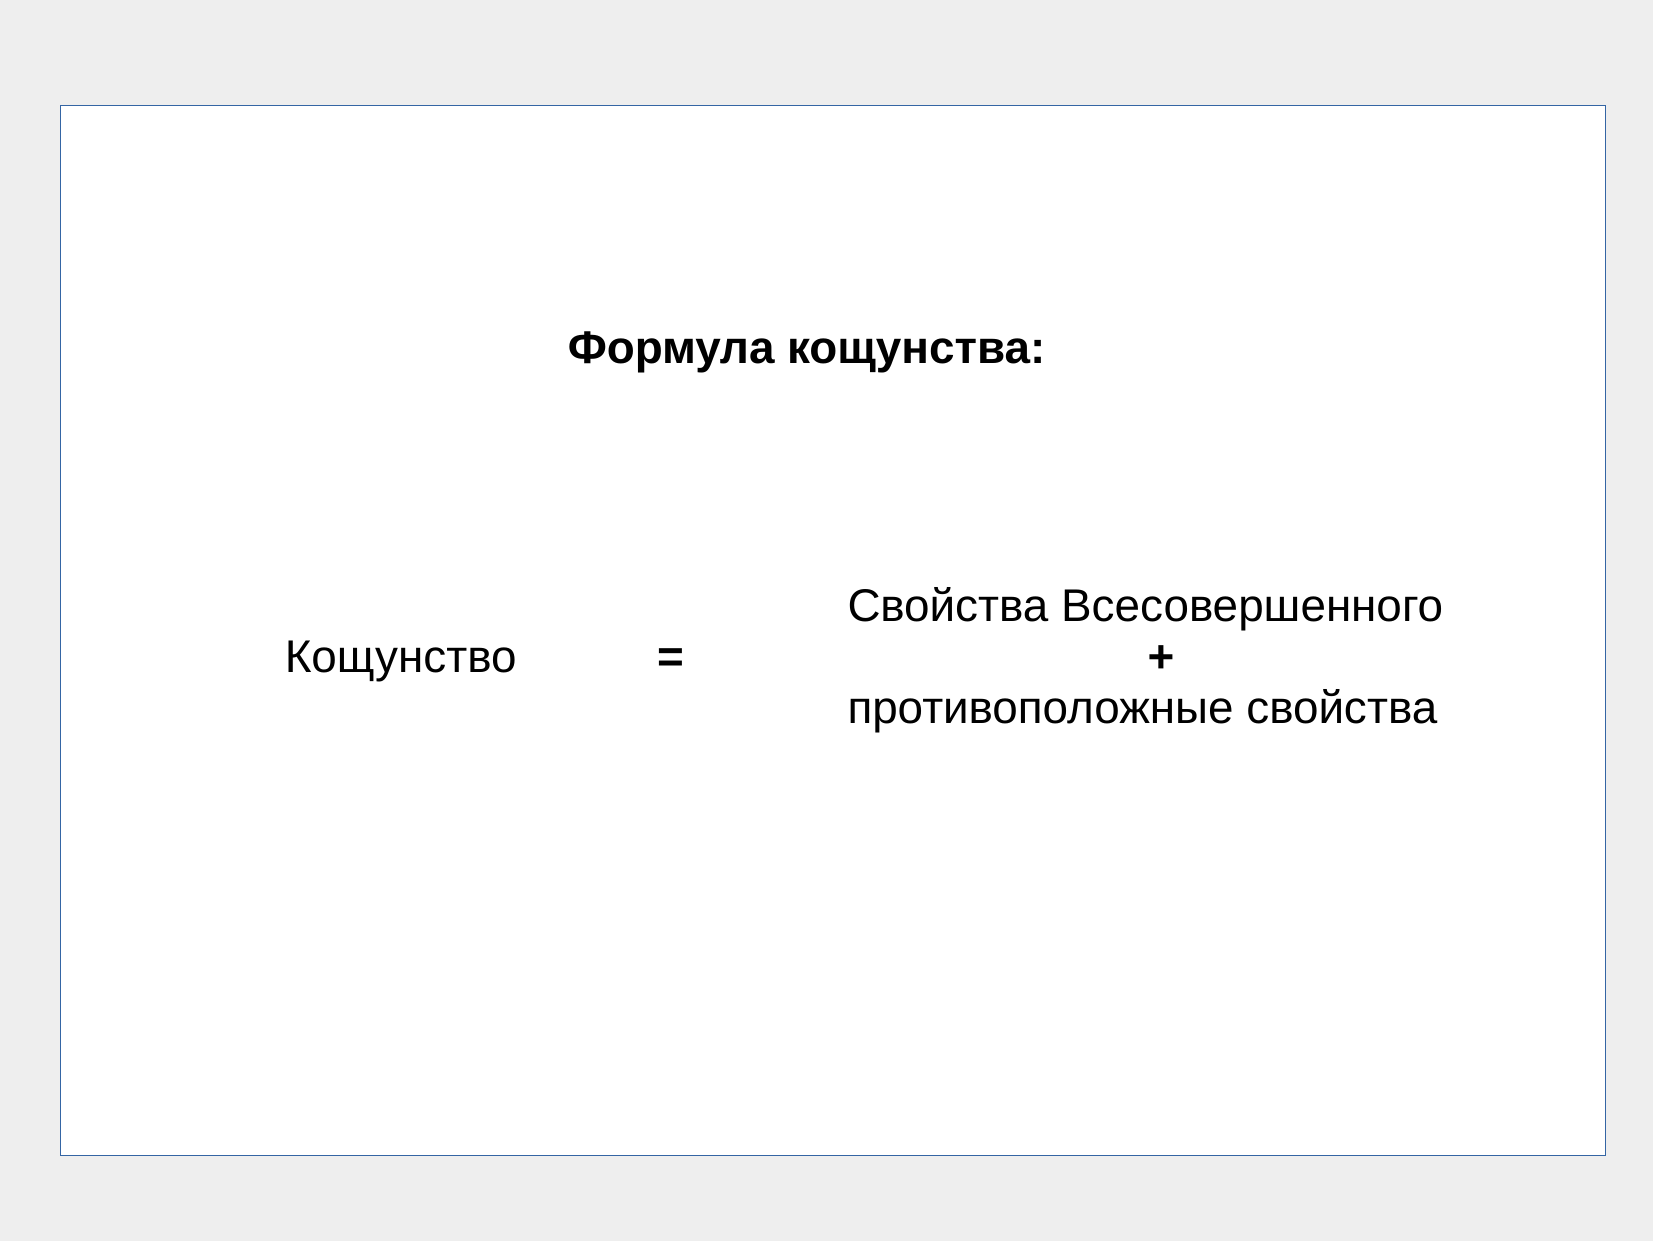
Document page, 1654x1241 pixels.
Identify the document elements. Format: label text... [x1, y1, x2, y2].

text_box Формула кощунства: [553, 315, 1062, 376]
text_box Кощунство = [270, 623, 710, 684]
text_box Свойства Всесовершенного + противоположные свойства [832, 572, 1473, 771]
text_box [60, 105, 1606, 1156]
